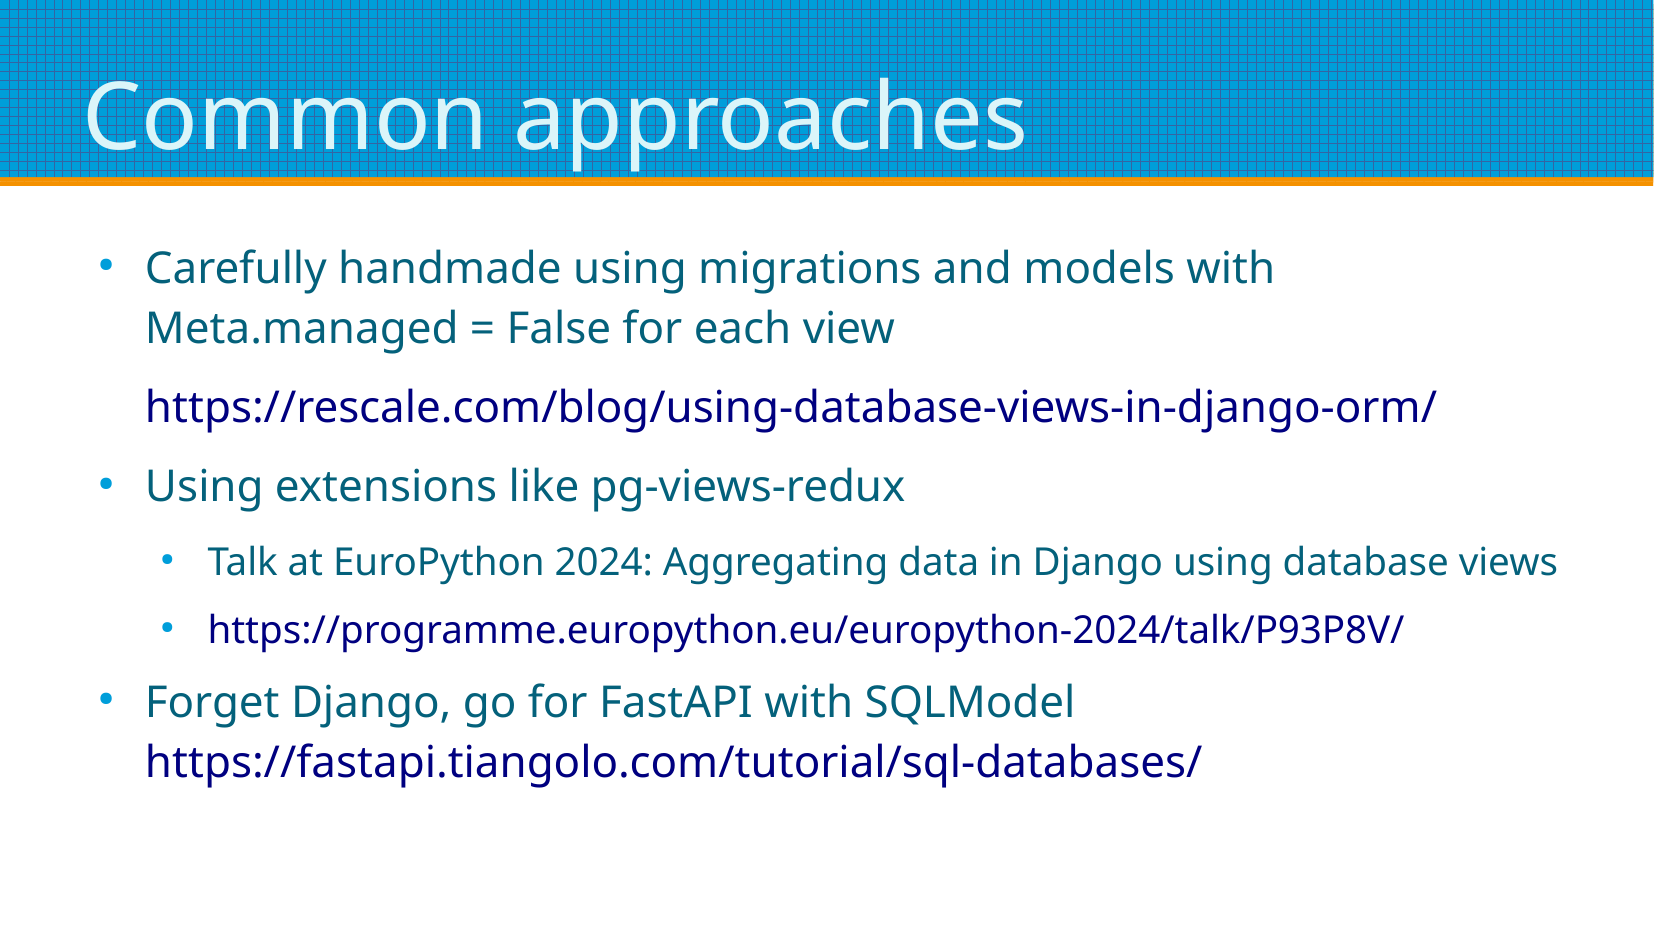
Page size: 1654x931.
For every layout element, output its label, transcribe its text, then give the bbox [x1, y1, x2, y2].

list Carefully handmade using migrations and models with Meta.managed = False for each view https://rescale.com/blog/using-database-views-in-django-orm/ Using extensions like pg-views-redux Talk at EuroPython 2024: Aggregating data in Django using database views https://programme.europython.eu/europython-2024/talk/P93P8V/ Forget Django, go for FastAPI with SQLModel https://fastapi.tiangolo.com/tutorial/sql-databases/ [82, 236, 1571, 813]
title Common approaches [82, 14, 1571, 178]
